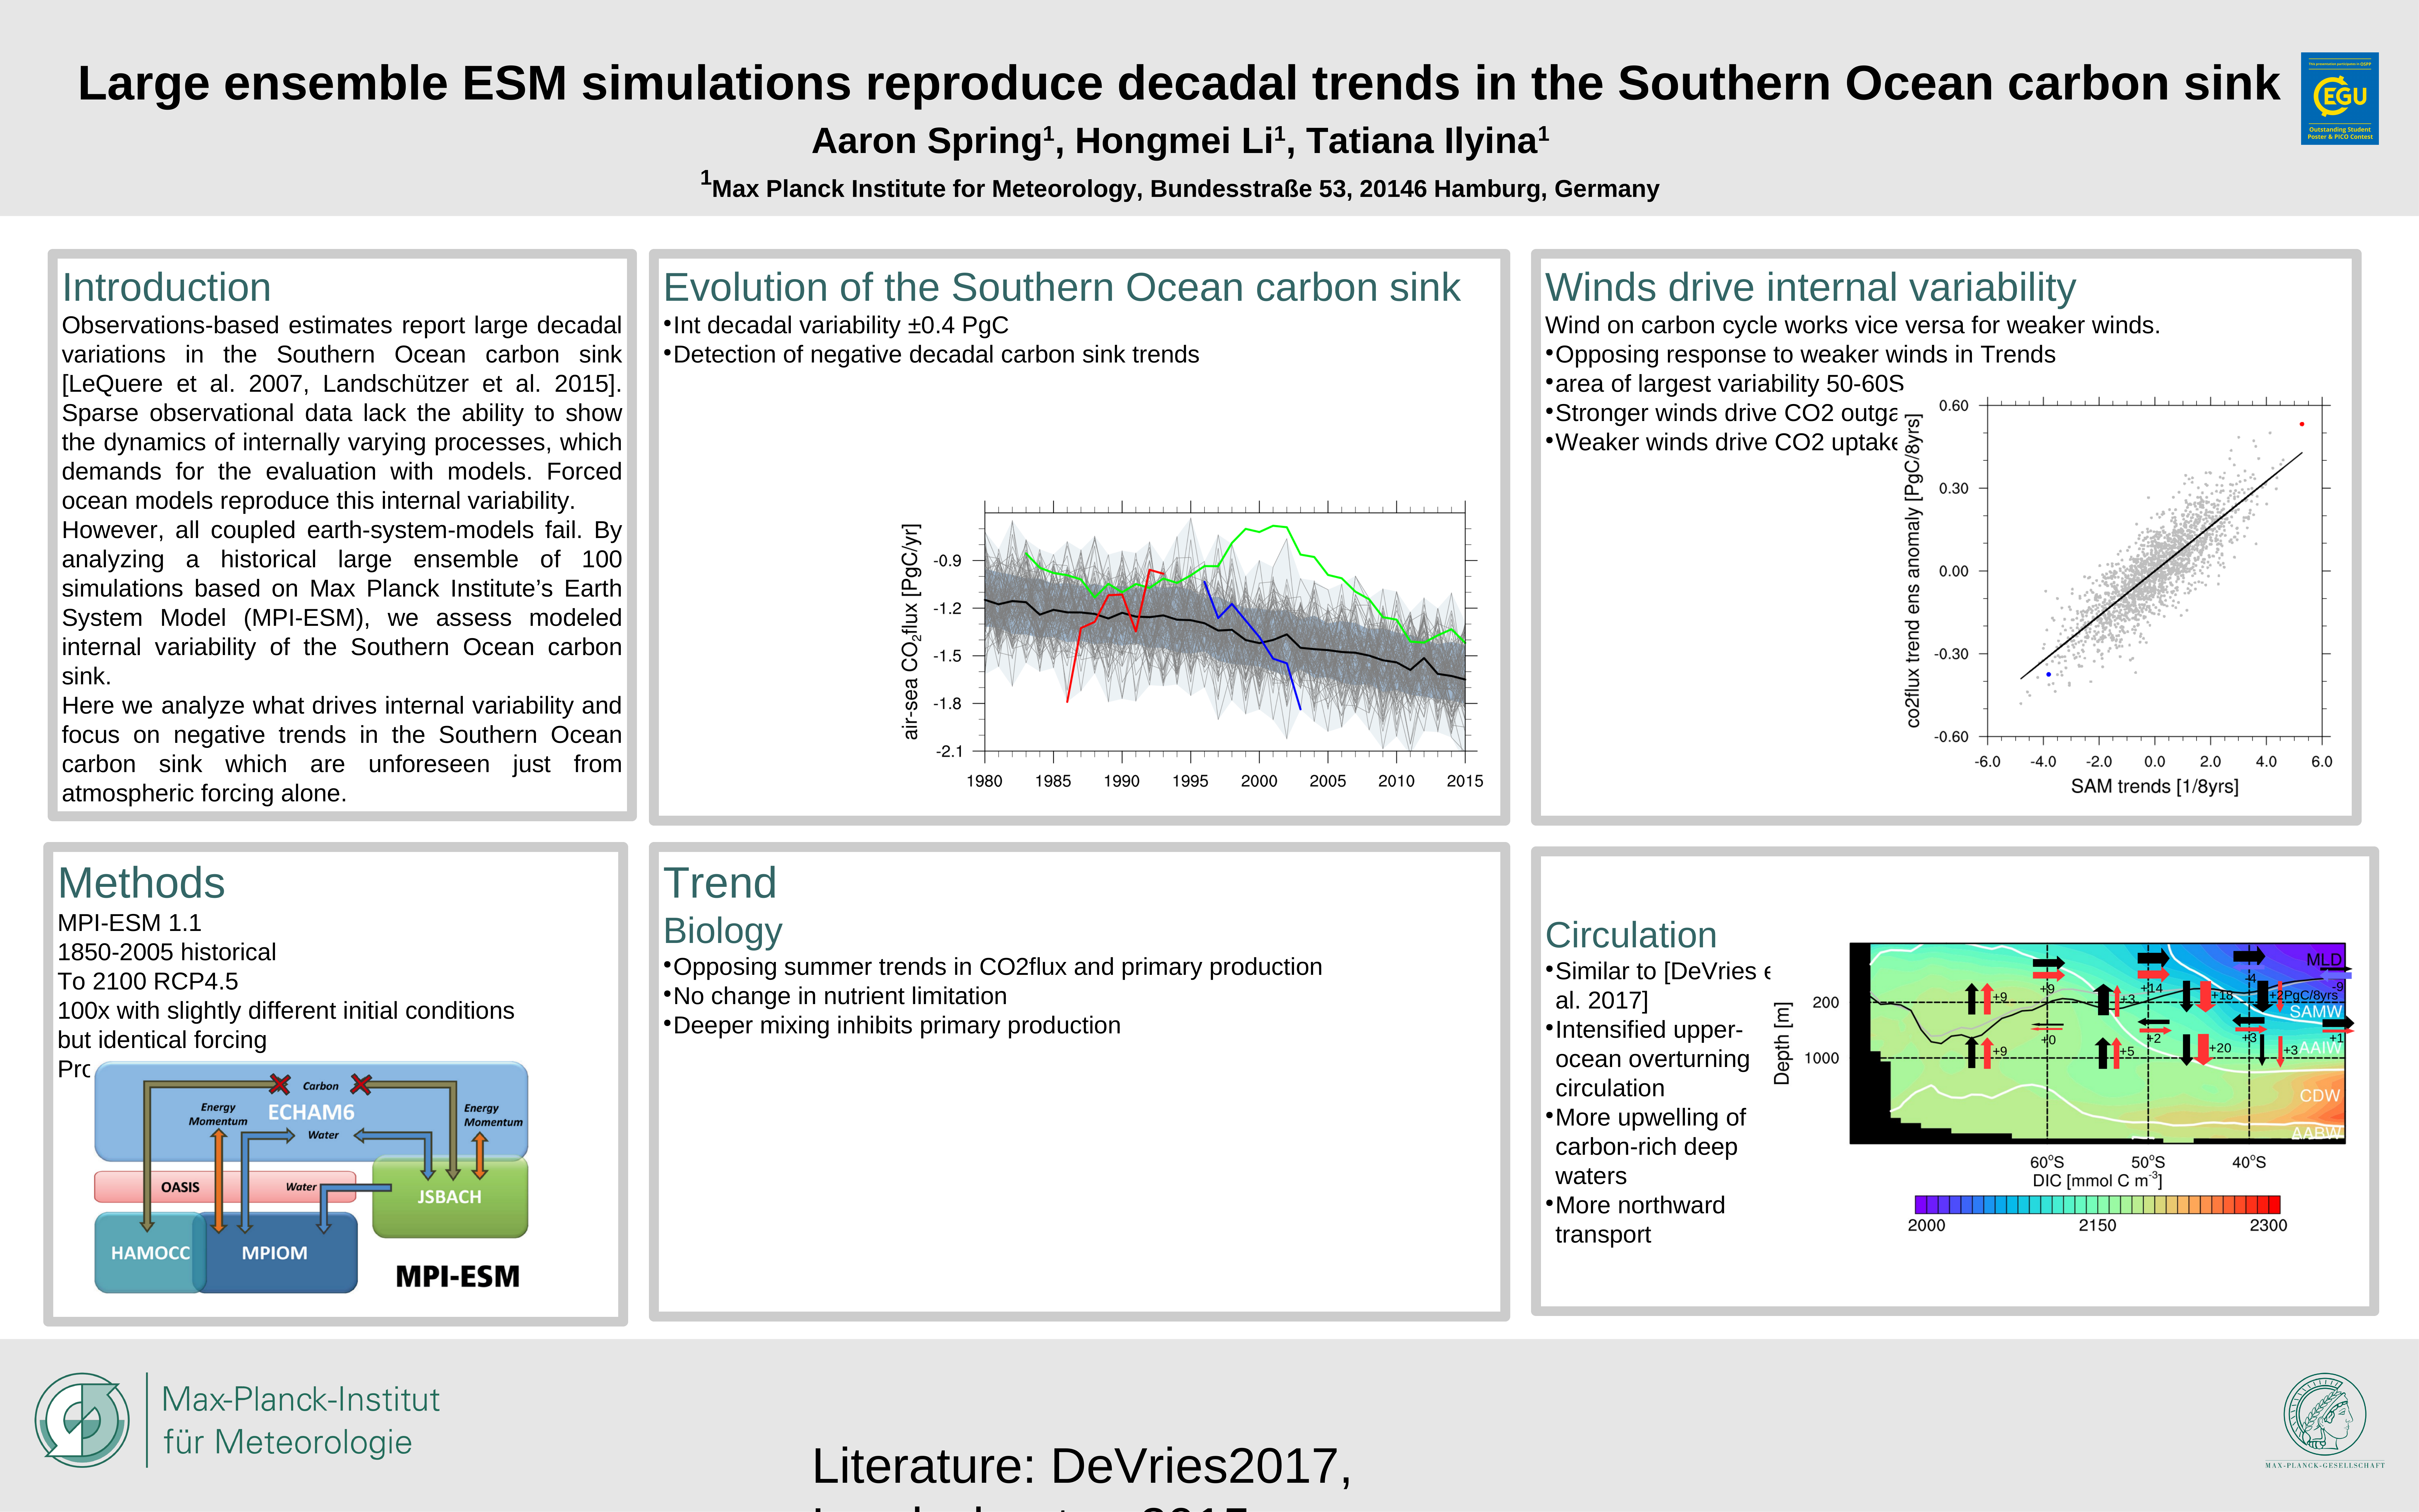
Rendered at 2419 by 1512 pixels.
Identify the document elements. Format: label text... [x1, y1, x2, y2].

text_box Large ensemble ESM simulations reproduce decadal trends in the Southern Ocean carbon sink Aaron Spring1, Hongmei Li1, Tatiana Ilyina1 1Max Planck Institute for Meteorology, Bundesstraße 53, 20146 Hamburg, Germany [53, 49, 2309, 229]
picture [2265, 1373, 2384, 1468]
text_box Literature: DeVries2017, Landschuetzer2015, Lovenduski2007, LeQuere2007 Summary? Contact info [808, 1431, 1576, 1512]
text_box Methods MPI-ESM 1.1 1850-2005 historical To 2100 RCP4.5 100x with slightly different initial conditions but identical forcing Prognostic carbon cycle [48, 847, 623, 1322]
text_box Circulation Similar to [DeVries et al. 2017] Intensified upper-ocean overturning circulation More upwelling of carbon-rich deep waters More northward transport [1536, 851, 2375, 1311]
text_box Evolution of the Southern Ocean carbon sink Int decadal variability ±0.4 PgC Detection of negative decadal carbon sink trends [654, 254, 1506, 821]
text_box Introduction Observations-based estimates report large decadal variations in the Southern Ocean carbon sink [LeQuere et al. 2007, Landschützer et al. 2015]. Sparse observational data lack the ability to show the dynamics of internally varying processes, which demands for the evaluation with models. Forced ocean models reproduce this internal variability. However, all coupled earth-system-models fail. By analyzing a historical large ensemble of 100 simulations based on Max Planck Institute’s Earth System Model (MPI-ESM), we assess modeled internal variability of the Southern Ocean carbon sink. Here we analyze what drives internal variability and focus on negative trends in the Southern Ocean carbon sink which are unforeseen just from atmospheric forcing alone. [53, 254, 632, 817]
text_box Trend Biology Opposing summer trends in CO2flux and primary production No change in nutrient limitation Deeper mixing inhibits primary production [654, 847, 1506, 1317]
text_box Winds drive internal variability Wind on carbon cycle works vice versa for weaker winds. Opposing response to weaker winds in Trends area of largest variability 50-60S Stronger winds drive CO2 outgassing Weaker winds drive CO2 uptake [1536, 254, 2357, 821]
picture [90, 1057, 531, 1297]
picture [2301, 52, 2379, 145]
picture [35, 1372, 439, 1468]
picture [900, 496, 1488, 792]
picture [1897, 390, 2339, 799]
picture [1770, 936, 2357, 1234]
